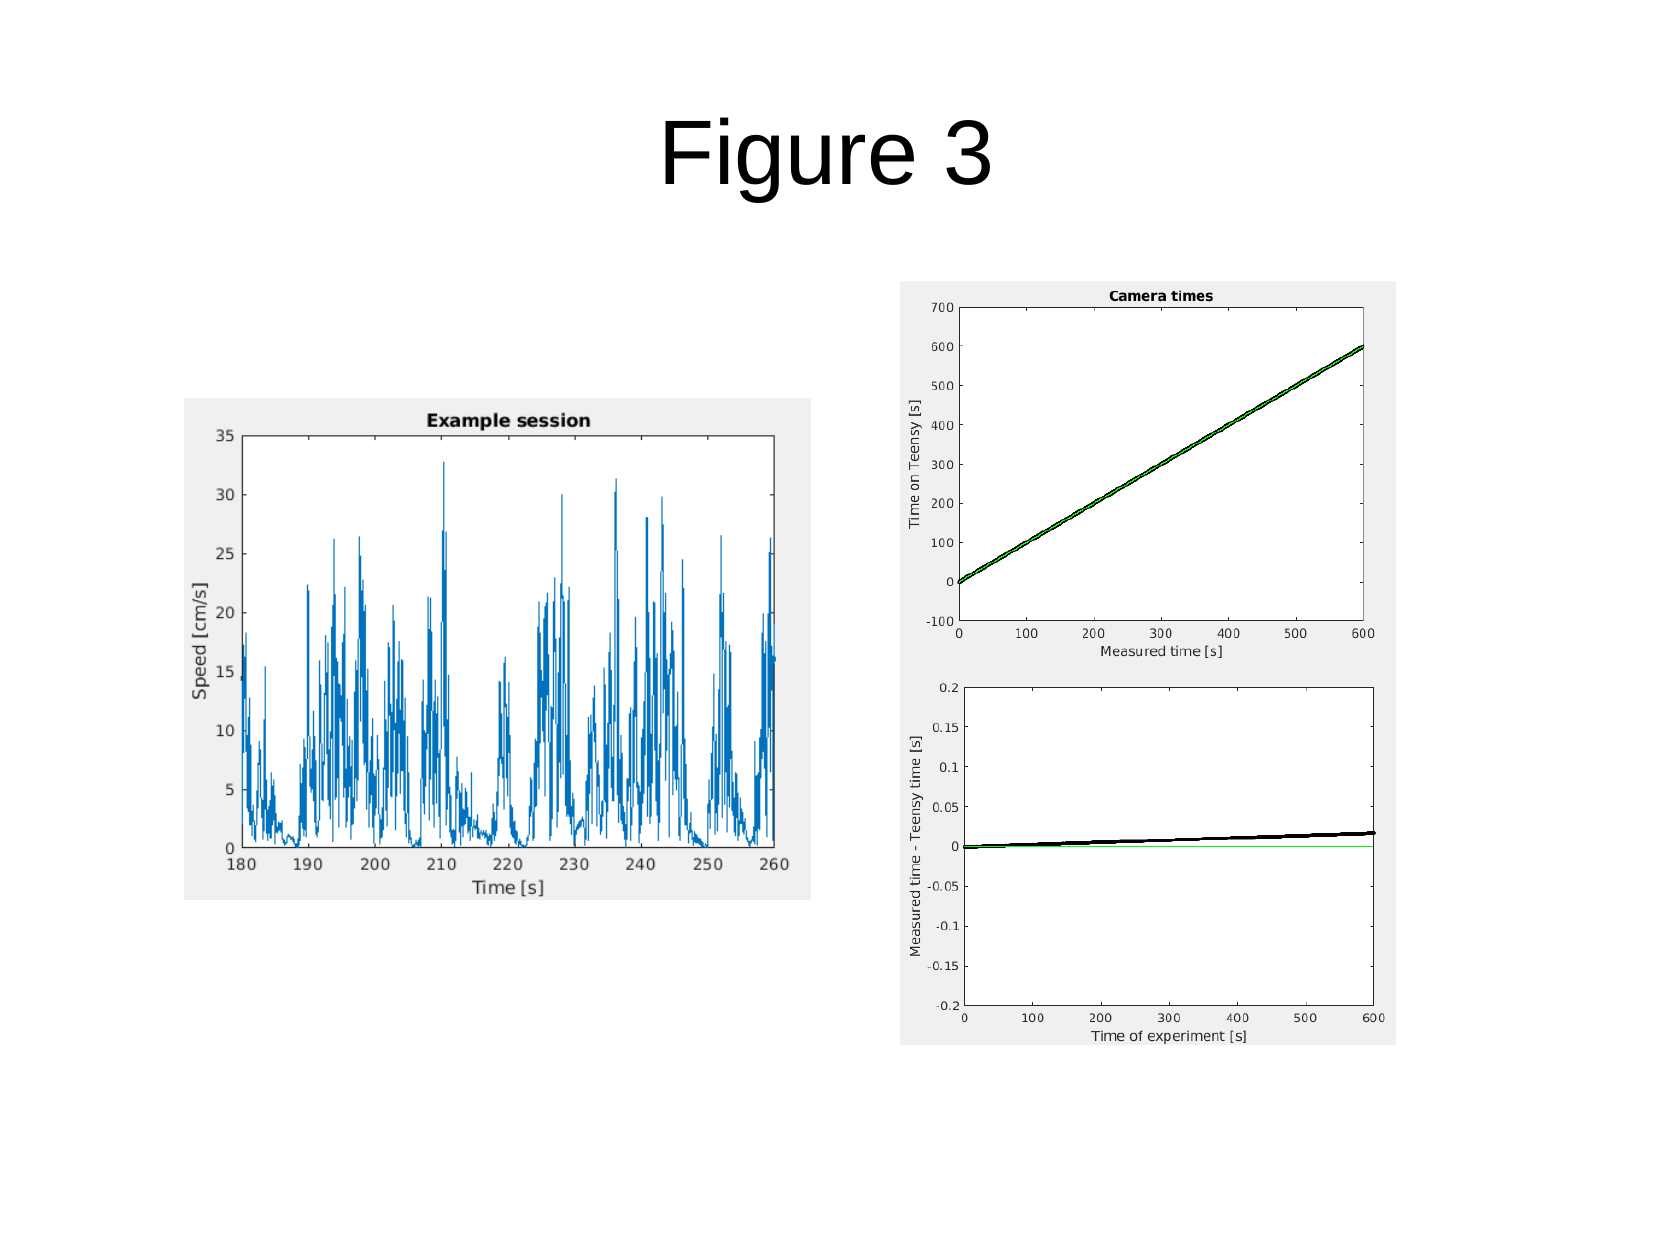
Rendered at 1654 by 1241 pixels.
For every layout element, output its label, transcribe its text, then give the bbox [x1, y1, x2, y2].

picture [900, 281, 1396, 1045]
title Figure 3 [82, 49, 1571, 257]
picture [184, 398, 811, 901]
